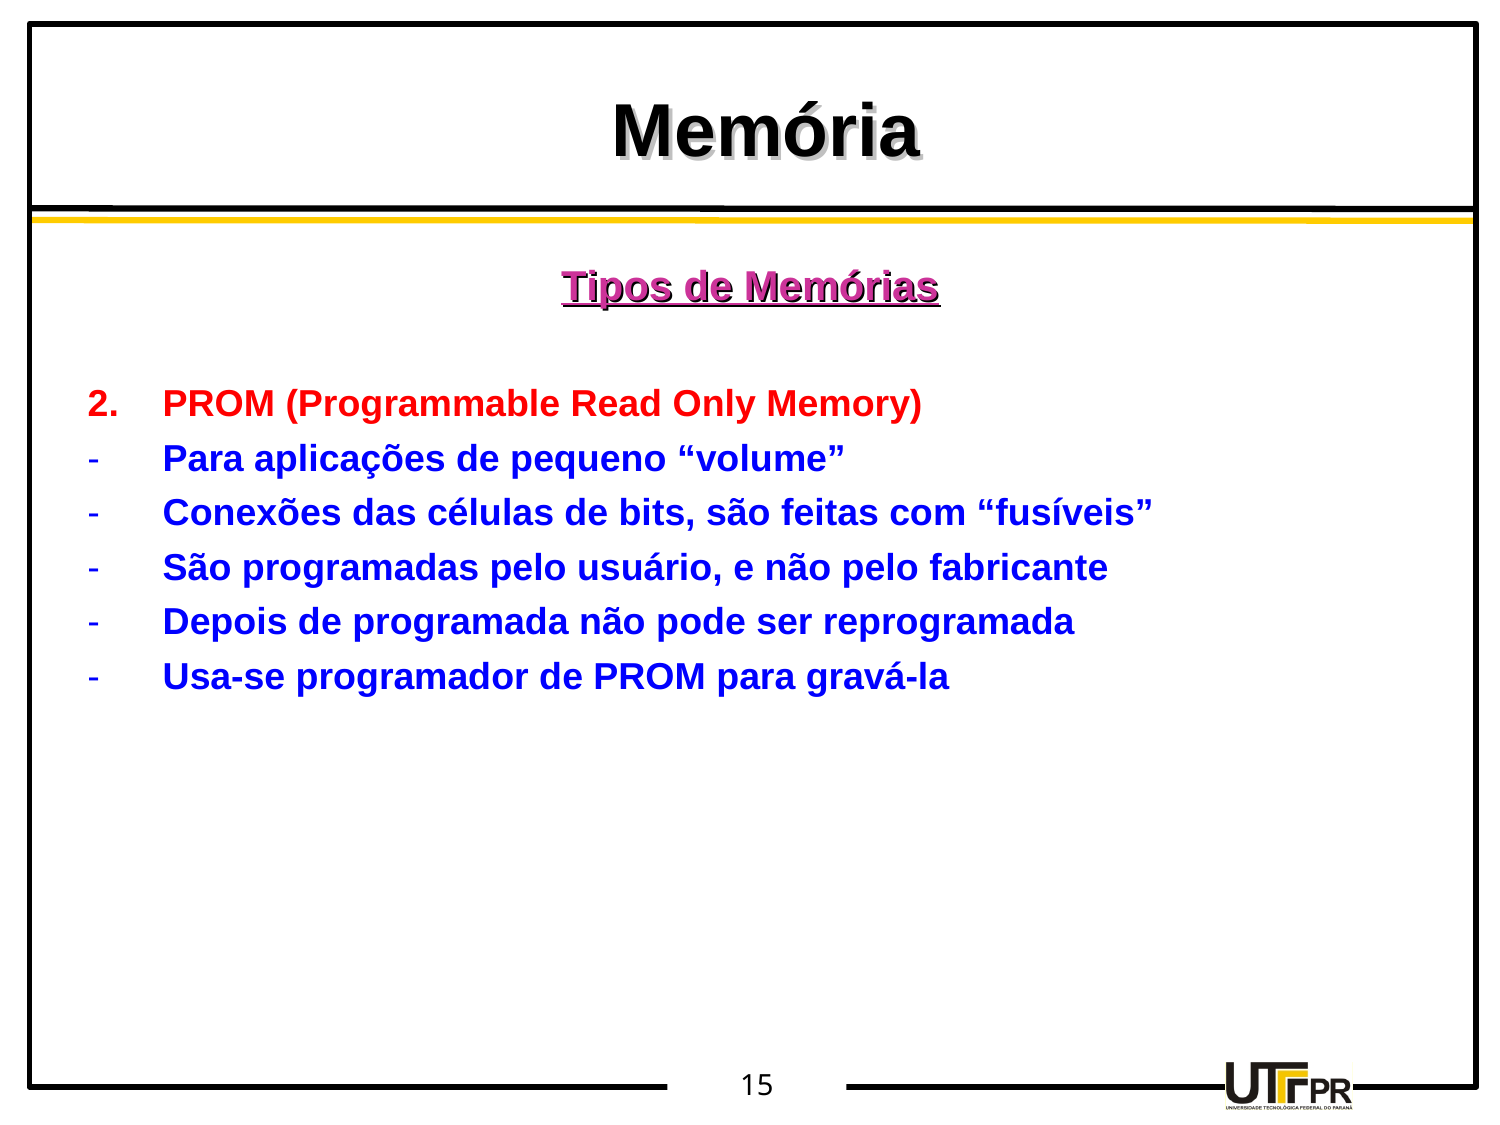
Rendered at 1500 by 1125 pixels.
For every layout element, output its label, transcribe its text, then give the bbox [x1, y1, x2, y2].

list Tipos de Memórias PROM (Programmable Read Only Memory) Para aplicações de pequeno “volume” Conexões das células de bits, são feitas com “fusíveis” São programadas pelo usuário, e não pelo fabricante Depois de programada não pode ser reprogramada Usa-se programador de PROM para gravá-la [72, 257, 1428, 1027]
picture [1225, 1062, 1353, 1110]
text_box Memória [29, 29, 1477, 207]
